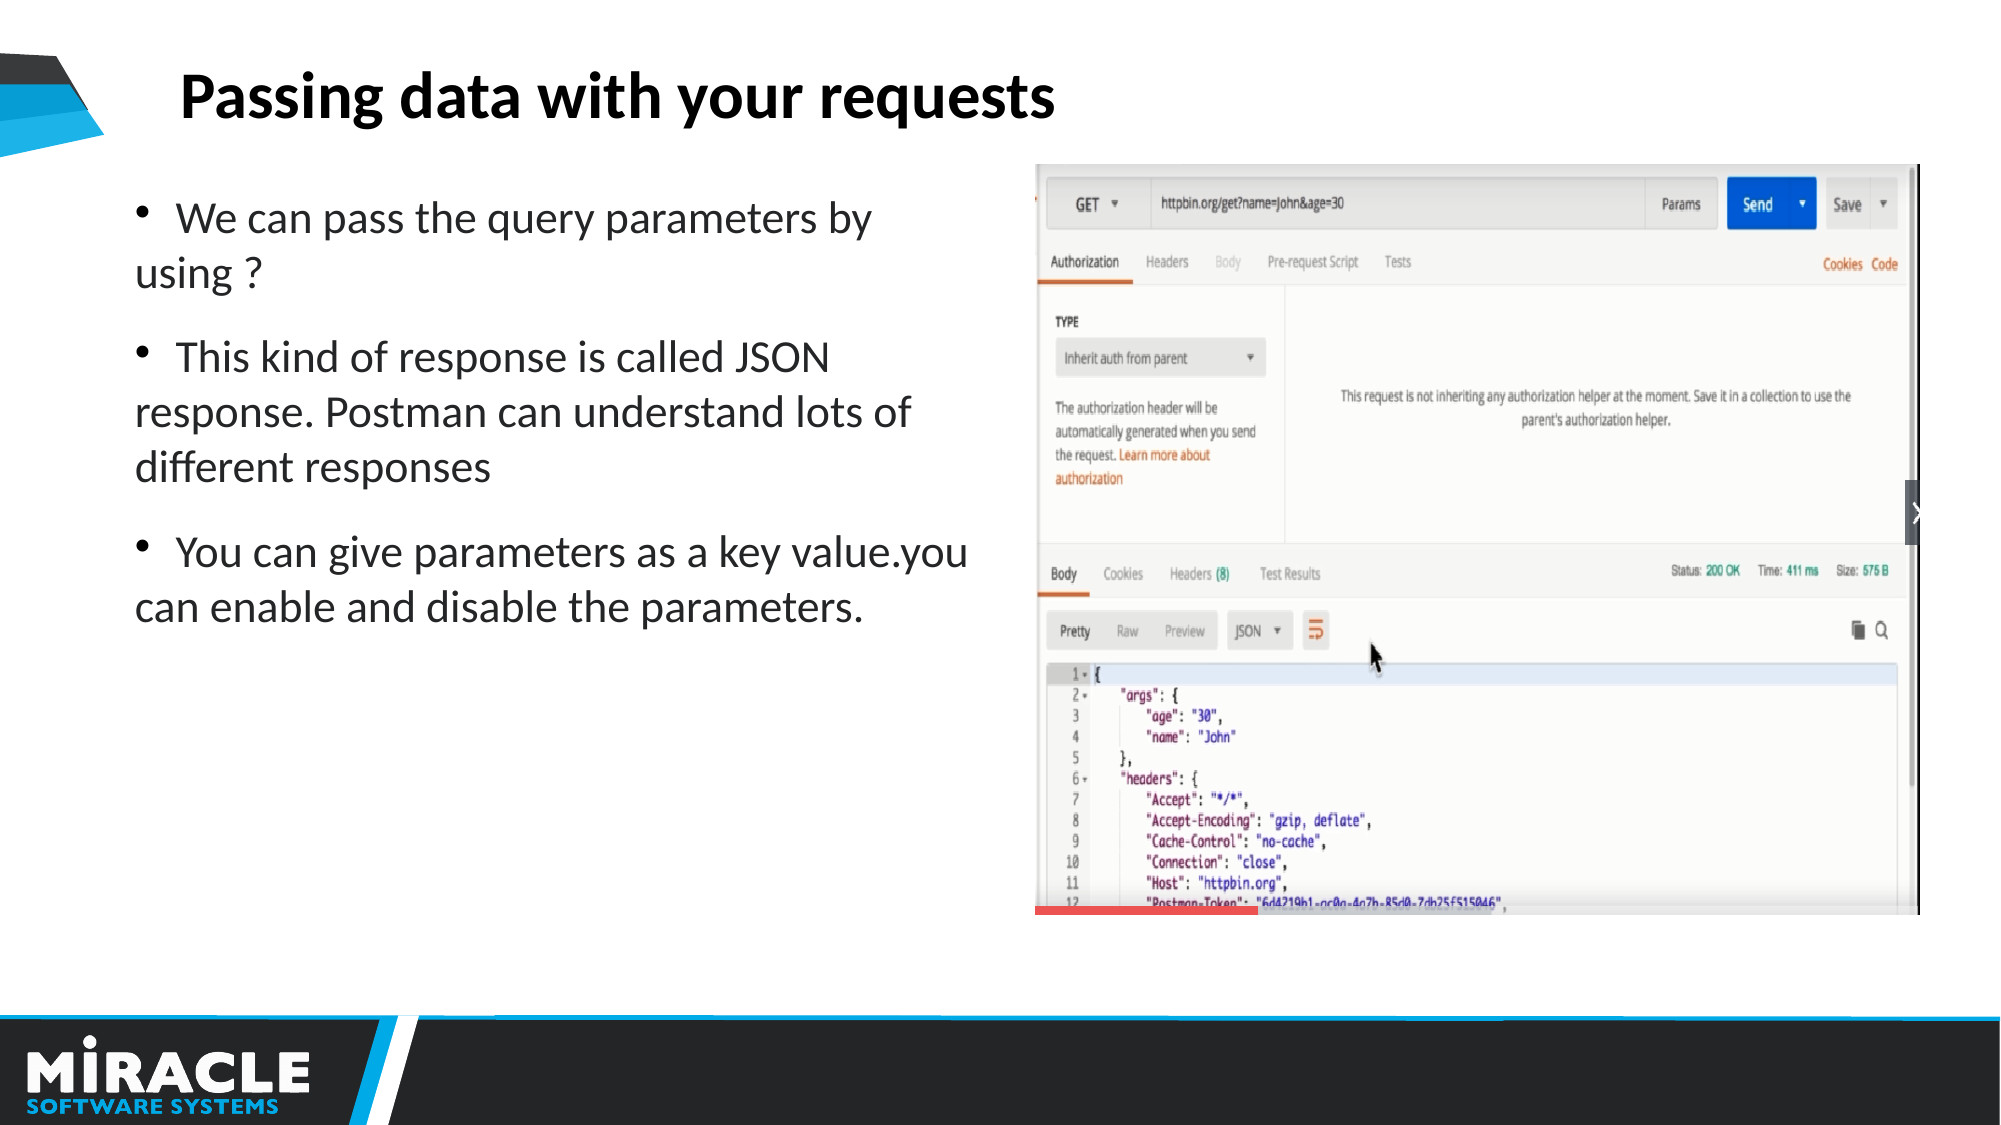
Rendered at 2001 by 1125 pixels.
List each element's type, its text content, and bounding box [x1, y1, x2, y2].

picture [1035, 164, 1920, 916]
text_box We can pass the query parameters by using ? This kind of response is called JSON response. Postman can understand lots of different responses You can give parameters as a key value.you can enable and disable the parameters. [120, 179, 1007, 541]
text_box Passing data with your requests [165, 51, 1276, 220]
